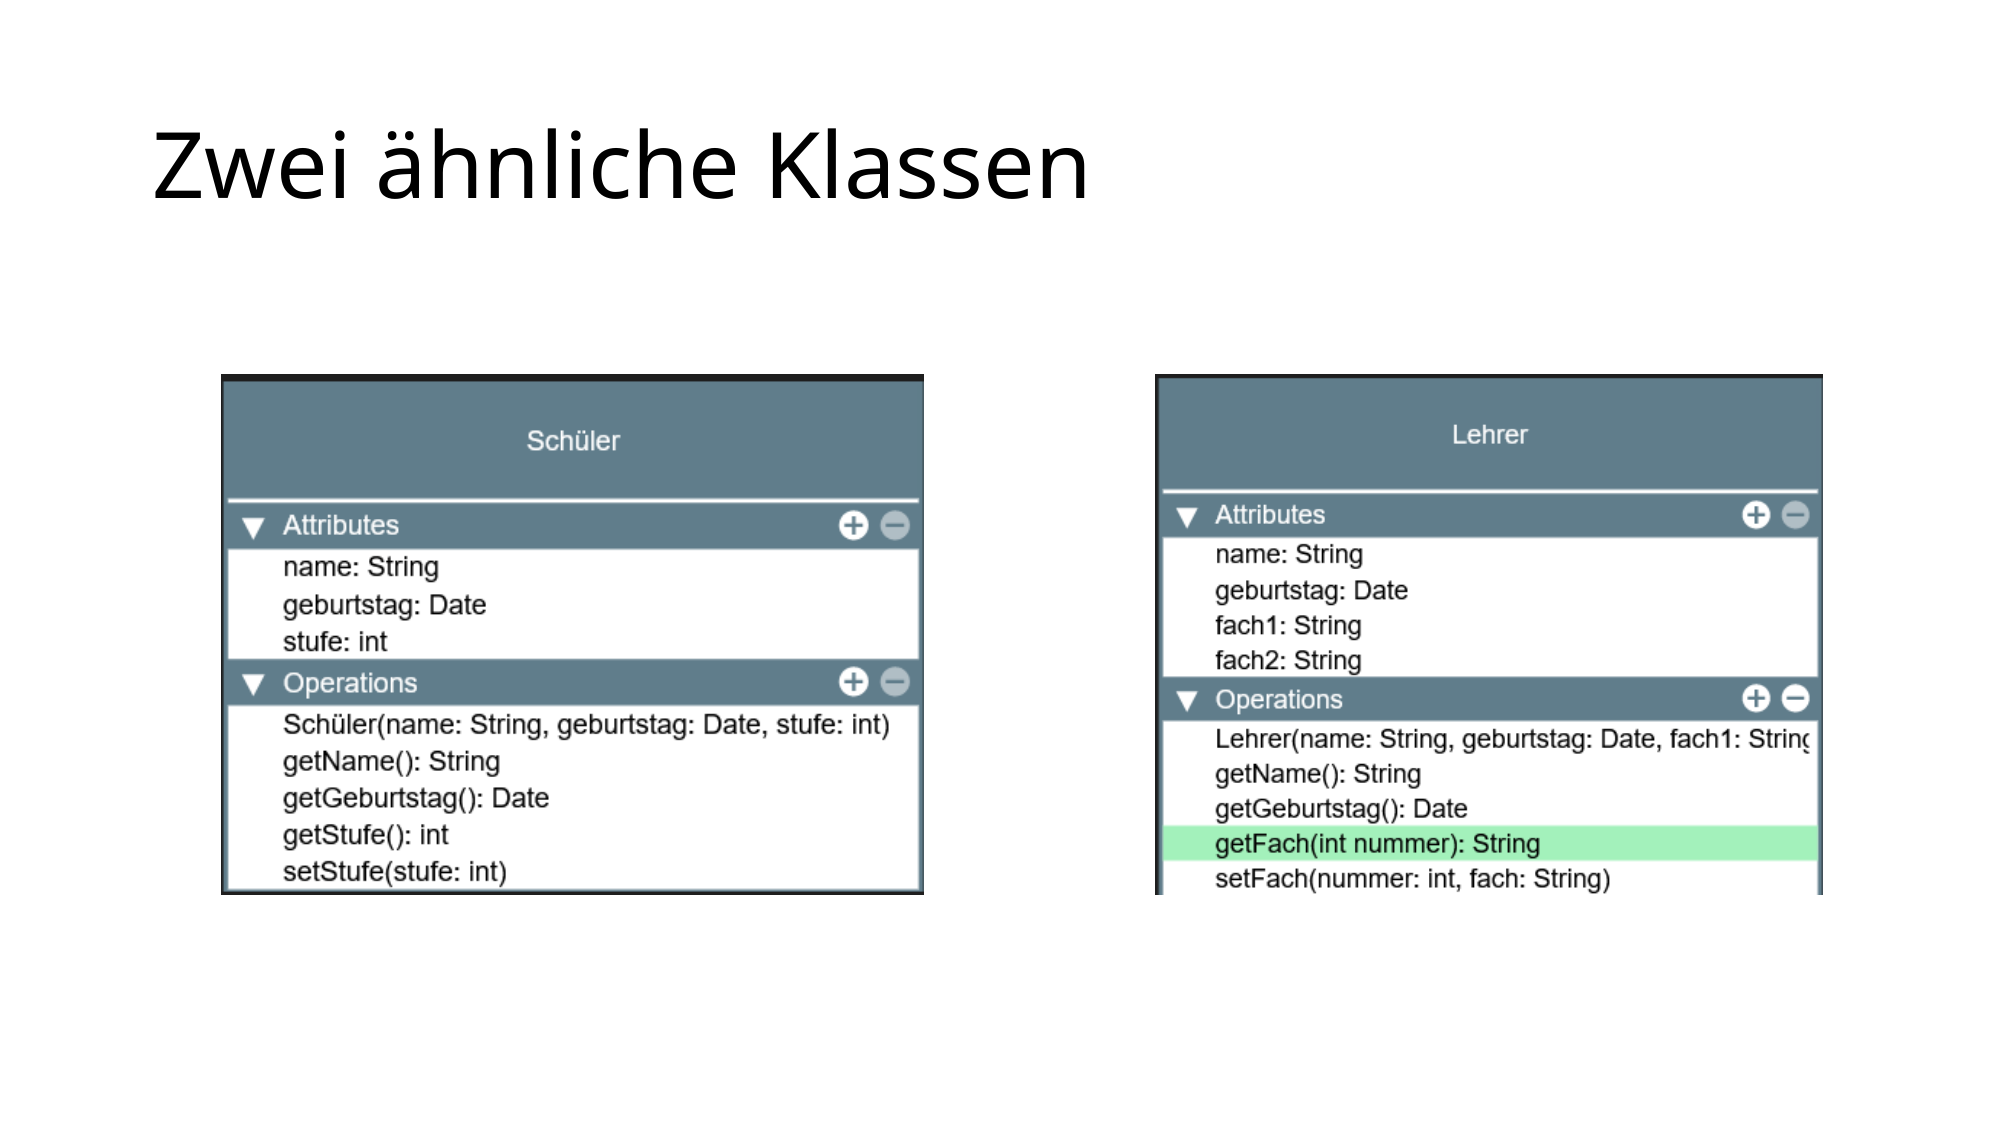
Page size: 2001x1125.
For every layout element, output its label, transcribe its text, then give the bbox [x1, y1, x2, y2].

picture [221, 374, 924, 895]
picture [1155, 374, 1823, 895]
title Zwei ähnliche Klassen [137, 59, 1863, 278]
